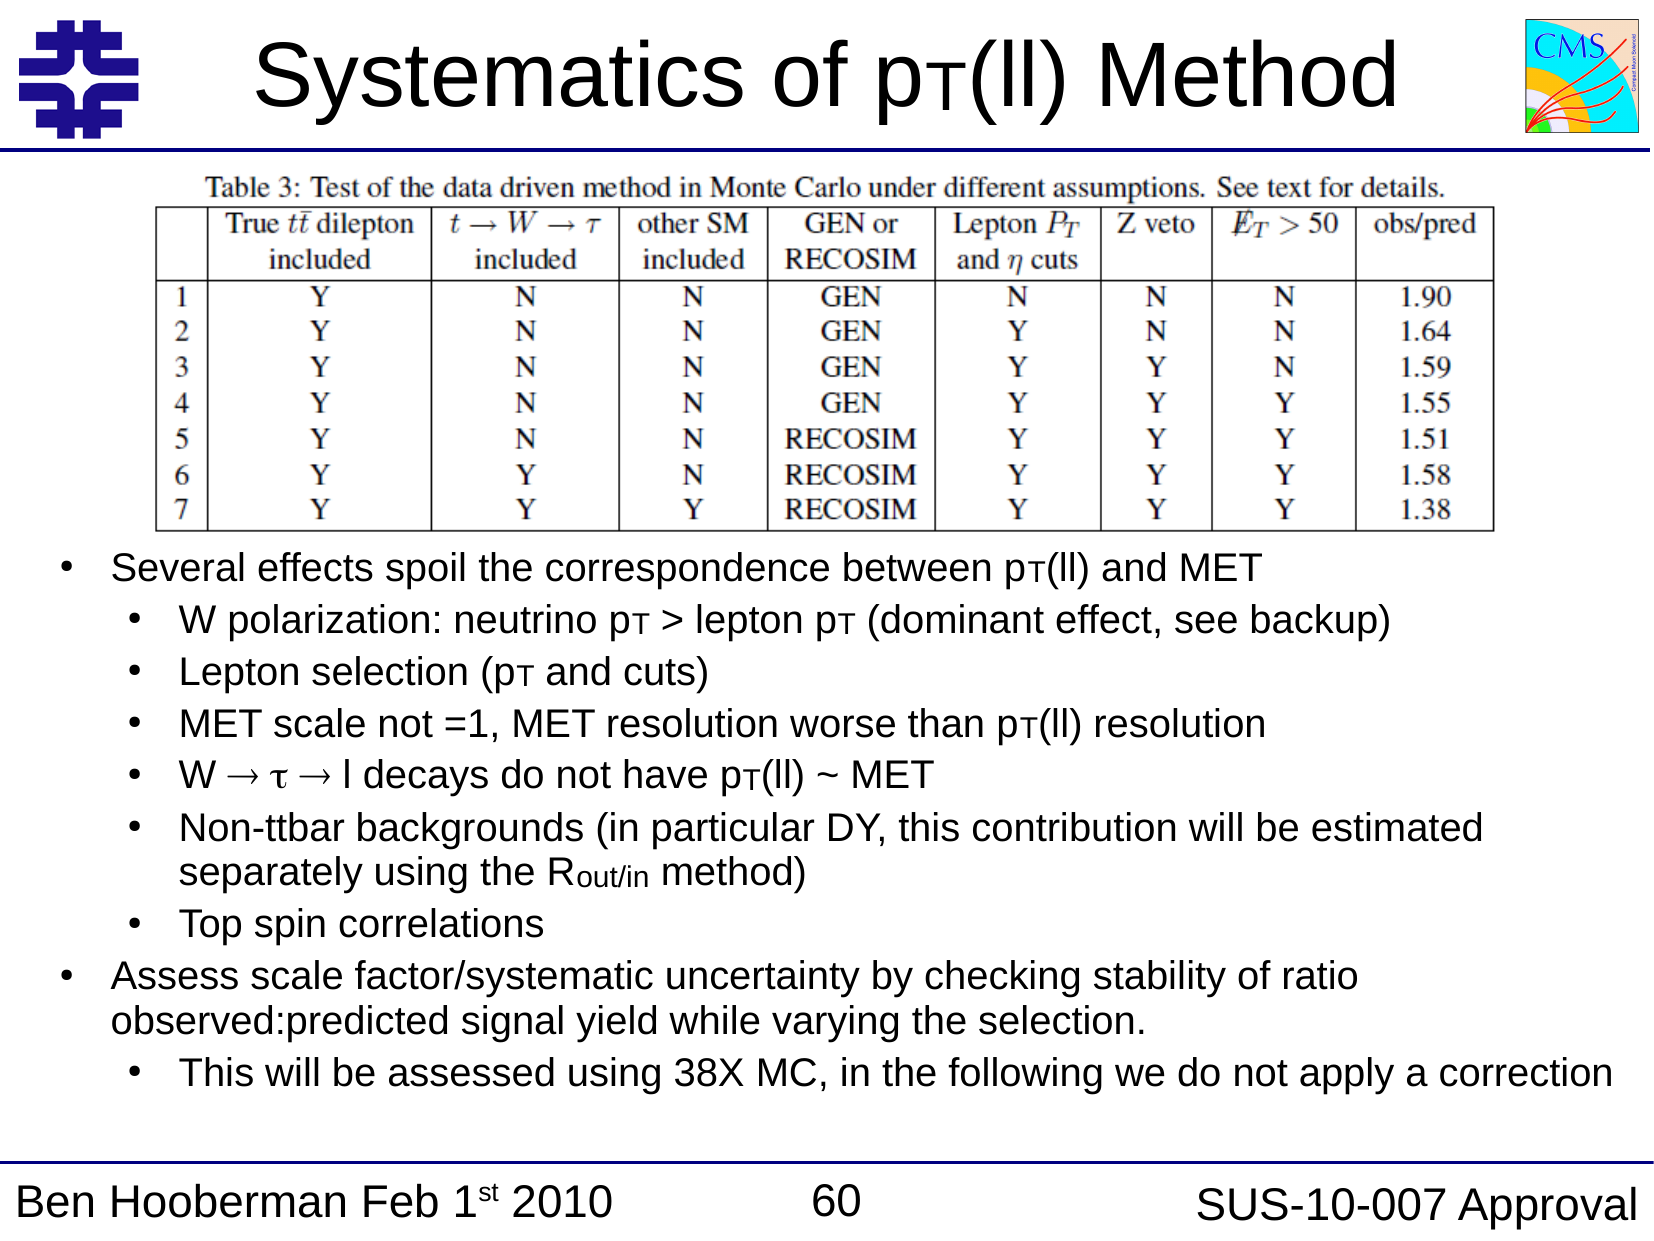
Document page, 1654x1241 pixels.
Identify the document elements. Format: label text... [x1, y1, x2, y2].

title Systematics of pT(ll) Method [0, 0, 1654, 151]
list Several effects spoil the correspondence between pT(ll) and MET W polarization: neutrino pT > lepton pT (dominant effect, see backup) Lepton selection (pT and cuts) MET scale not =1, MET resolution worse than pT(ll) resolution W  t  l decays do not have pT(ll) ~ MET Non-ttbar backgrounds (in particular DY, this contribution will be estimated separately using the Rout/in method) Top spin correlations Assess scale factor/systematic uncertainty by checking stability of ratio observed:predicted signal yield while varying the selection. This will be assessed using 38X MC, in the following we do not apply a correction [42, 545, 1618, 1131]
picture [129, 155, 1515, 546]
